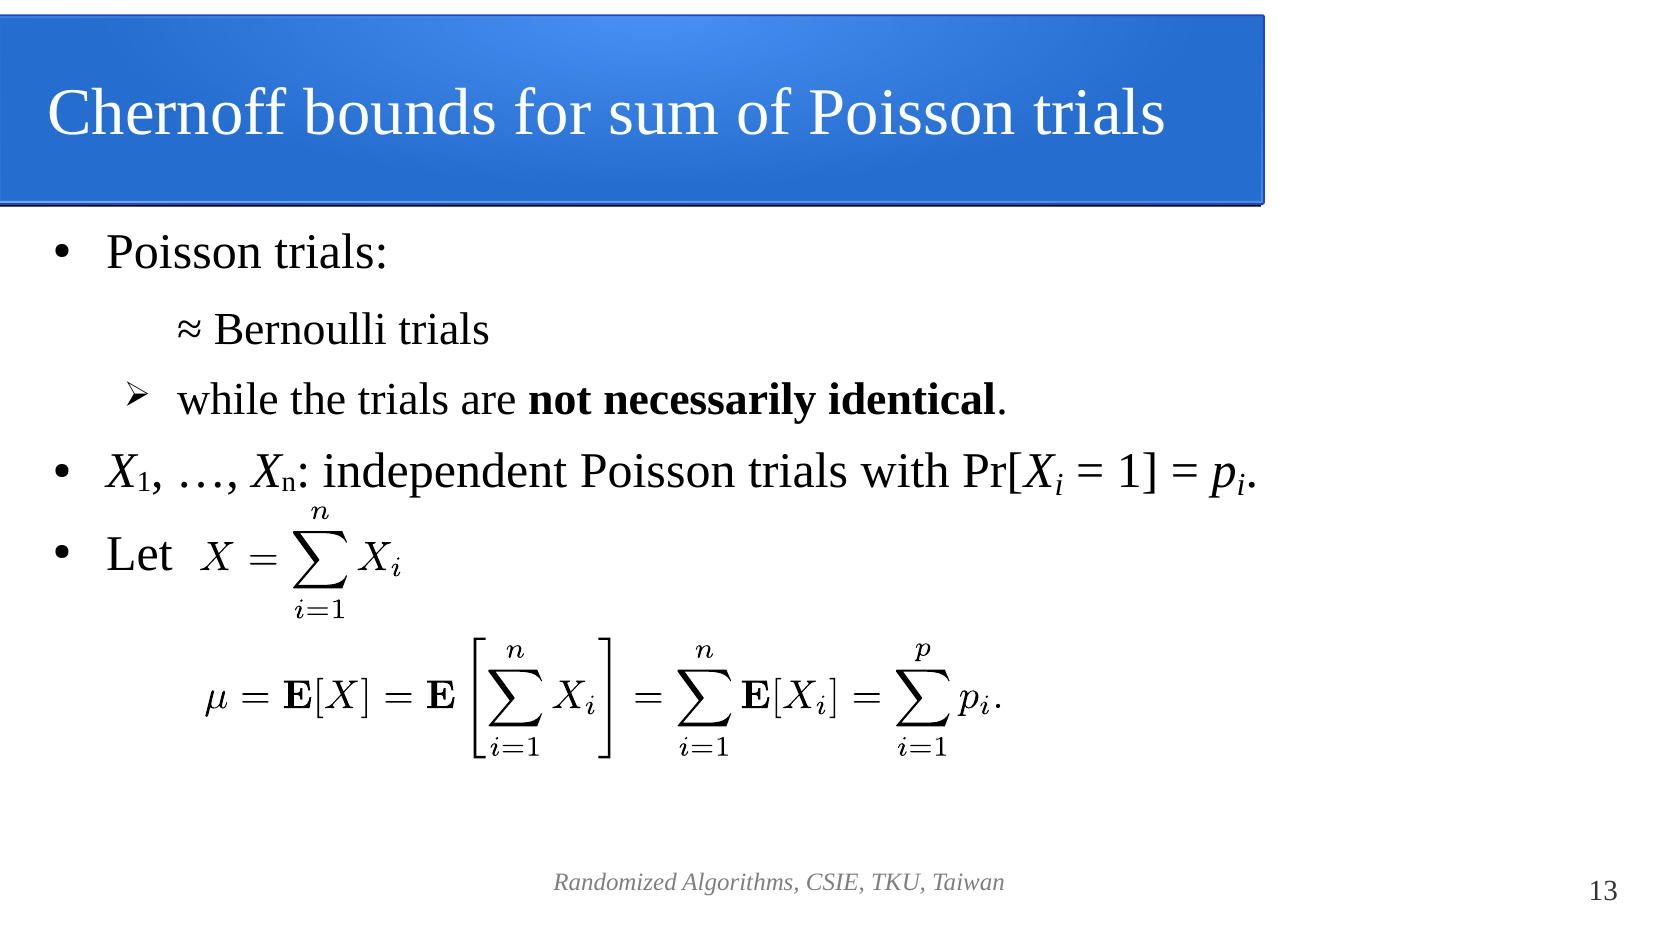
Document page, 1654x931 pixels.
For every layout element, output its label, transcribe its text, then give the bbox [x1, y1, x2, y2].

picture [202, 635, 1002, 760]
list Poisson trials: ≈ Bernoulli trials while the trials are not necessarily identical. X1, …, Xn: independent Poisson trials with Pr[Xi = 1] = pi. Let [35, 224, 1524, 764]
picture [198, 506, 401, 619]
title Chernoff bounds for sum of Poisson trials [47, 35, 1199, 189]
